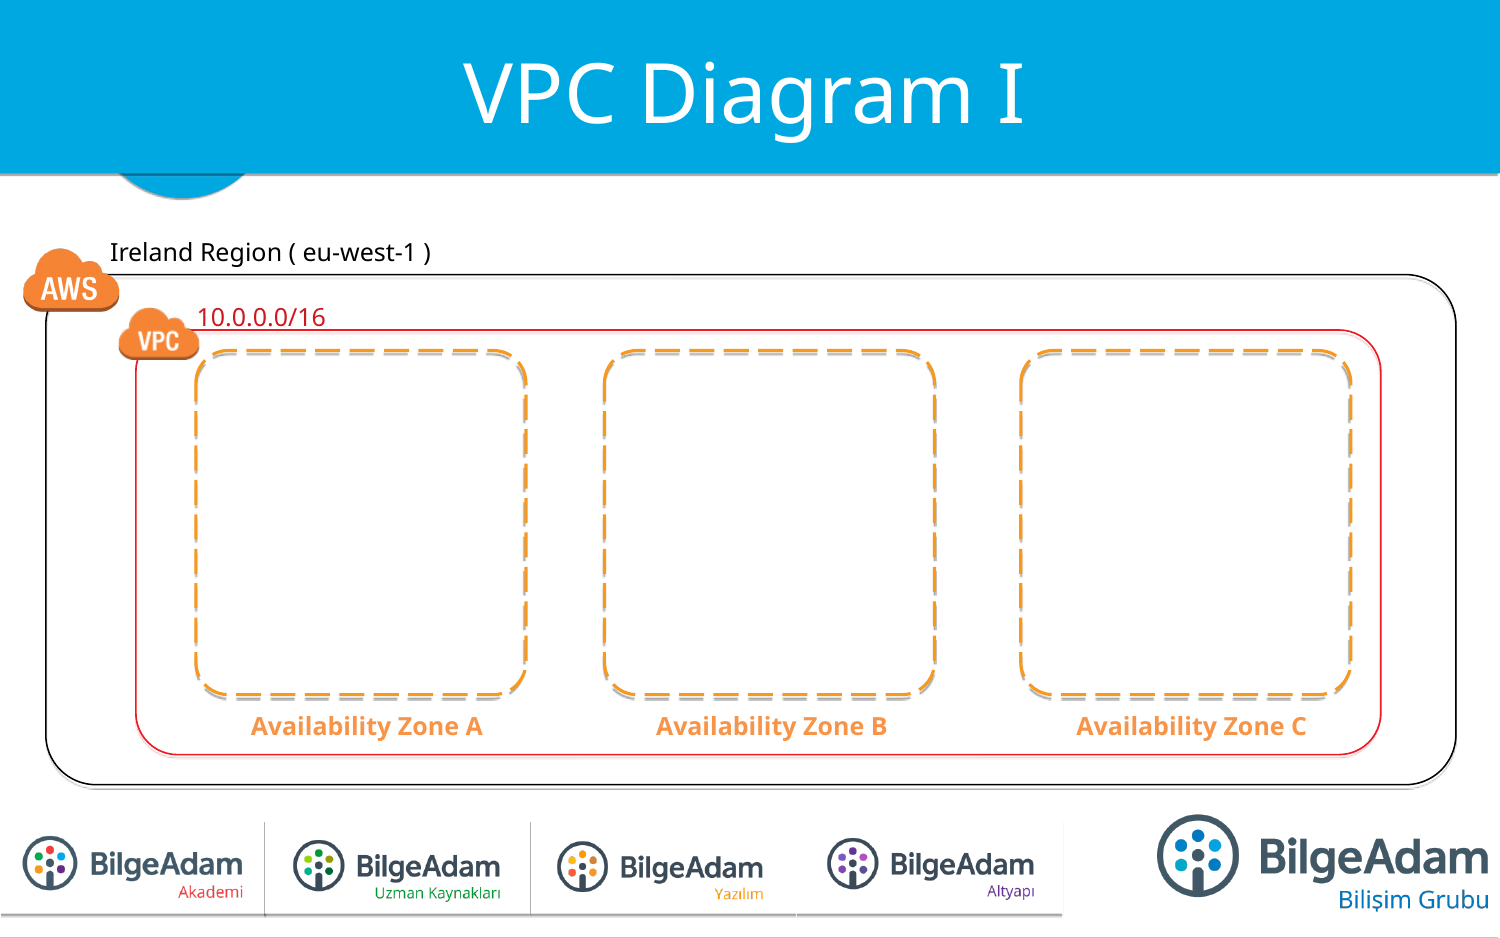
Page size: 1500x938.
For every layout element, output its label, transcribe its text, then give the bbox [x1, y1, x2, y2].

text_box Availability Zone A [180, 703, 554, 741]
picture [283, 805, 509, 936]
text_box Ireland Region ( eu-west-1 ) [95, 226, 485, 284]
picture [547, 805, 772, 935]
picture [1141, 803, 1500, 925]
picture [12, 830, 252, 903]
picture [20, 229, 200, 360]
title VPC Diagram I [88, 0, 1424, 198]
text_box 10.0.0.0/16 [181, 292, 571, 350]
text_box Availability Zone C [1005, 703, 1379, 741]
picture [817, 803, 1043, 934]
text_box Availability Zone B [585, 703, 959, 741]
